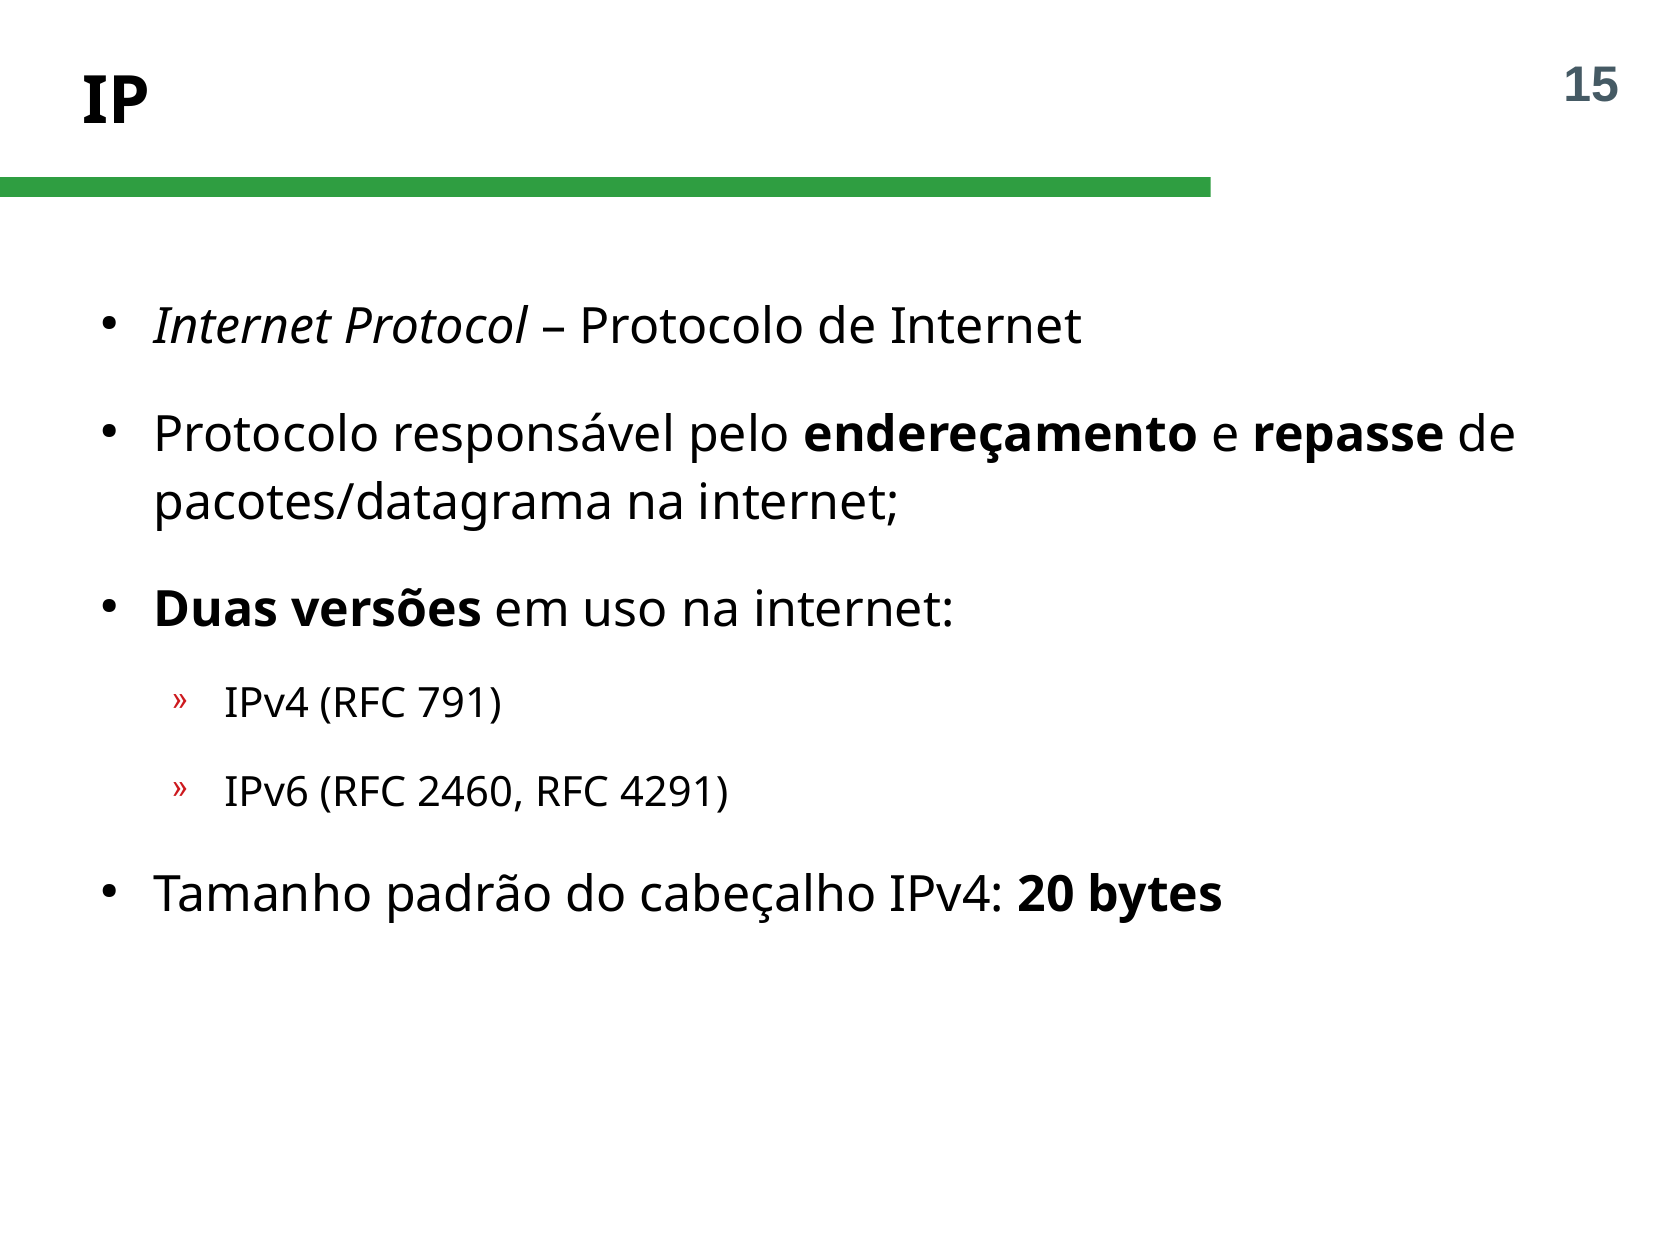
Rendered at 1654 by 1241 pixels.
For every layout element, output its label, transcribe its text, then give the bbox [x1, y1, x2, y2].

title IP [82, 0, 1152, 202]
list Internet Protocol – Protocolo de Internet Protocolo responsável pelo endereçamento e repasse de pacotes/datagrama na internet; Duas versões em uso na internet: IPv4 (RFC 791) IPv6 (RFC 2460, RFC 4291) Tamanho padrão do cabeçalho IPv4: 20 bytes [82, 290, 1571, 1010]
